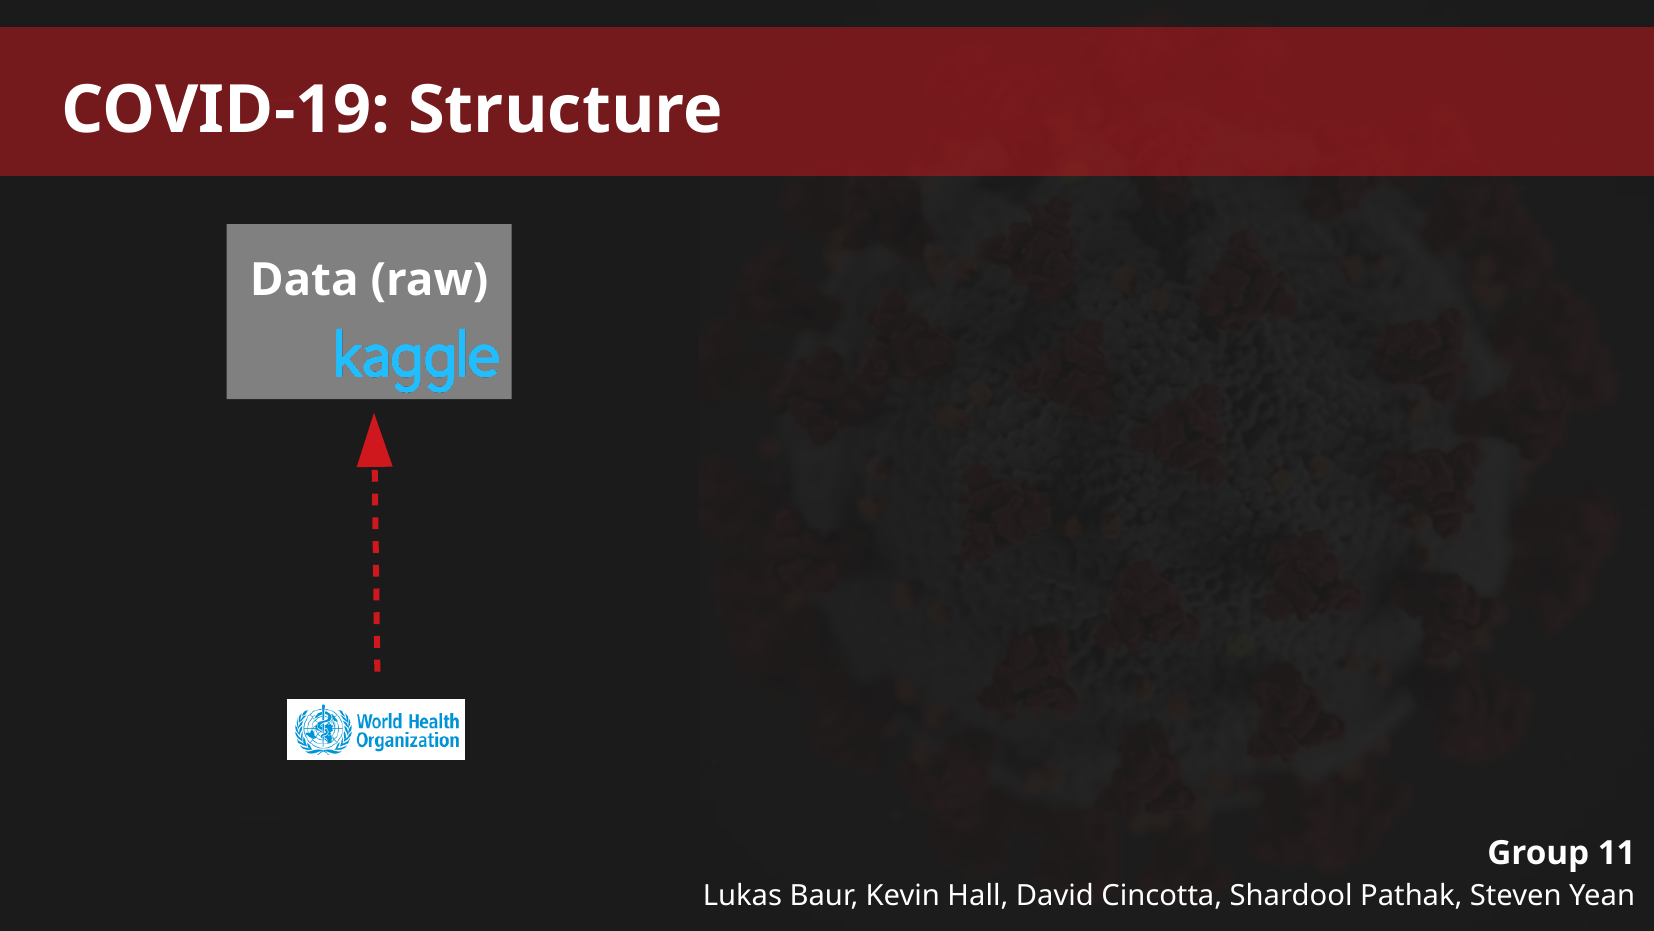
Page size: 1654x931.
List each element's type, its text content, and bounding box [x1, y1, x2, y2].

text_box Group 11 Lukas Baur, Kevin Hall, David Cincotta, Shardool Pathak, Steven Yean [0, 725, 1636, 931]
text_box [0, 0, 1654, 931]
picture [328, 328, 506, 393]
picture [287, 699, 465, 760]
text_box Data (raw) [226, 224, 512, 400]
text_box COVID-19: Structure [61, 21, 1654, 193]
